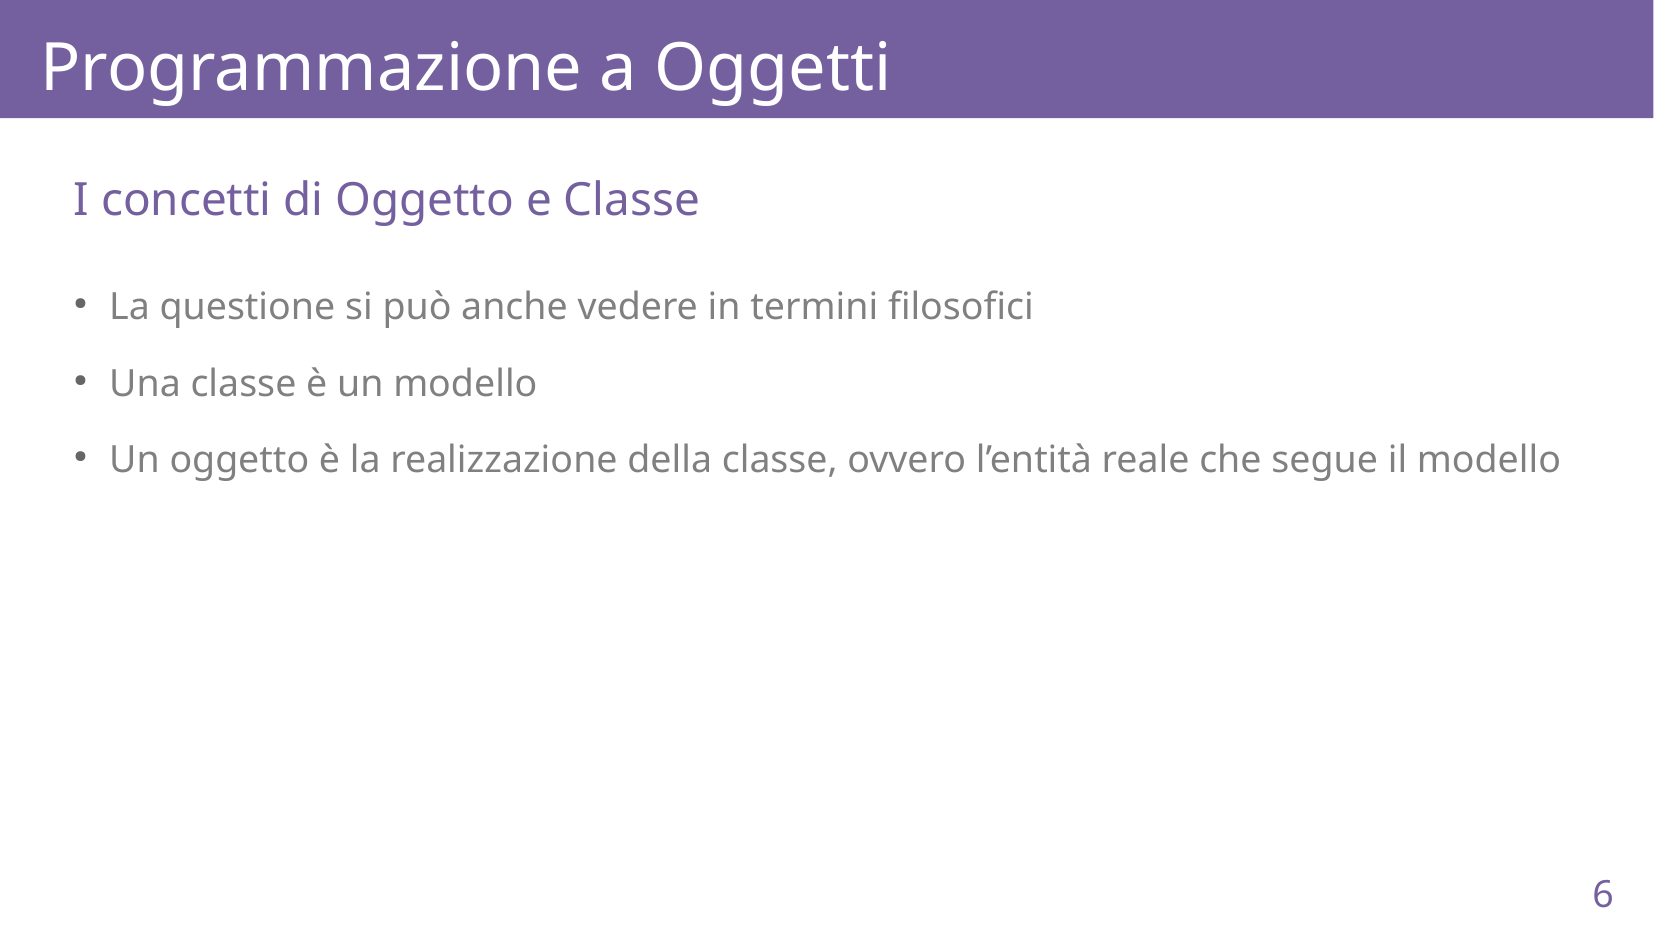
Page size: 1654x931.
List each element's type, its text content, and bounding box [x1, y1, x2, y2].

text_box Programmazione a Oggetti [25, 11, 942, 107]
text_box [0, 0, 1654, 119]
text_box I concetti di Oggetto e Classe [59, 158, 1107, 229]
text_box La questione si può anche vedere in termini filosofici Una classe è un modello Un oggetto è la realizzazione della classe, ovvero l’entità reale che segue il modello [59, 246, 1599, 599]
text_box <numero> [1510, 860, 1654, 931]
